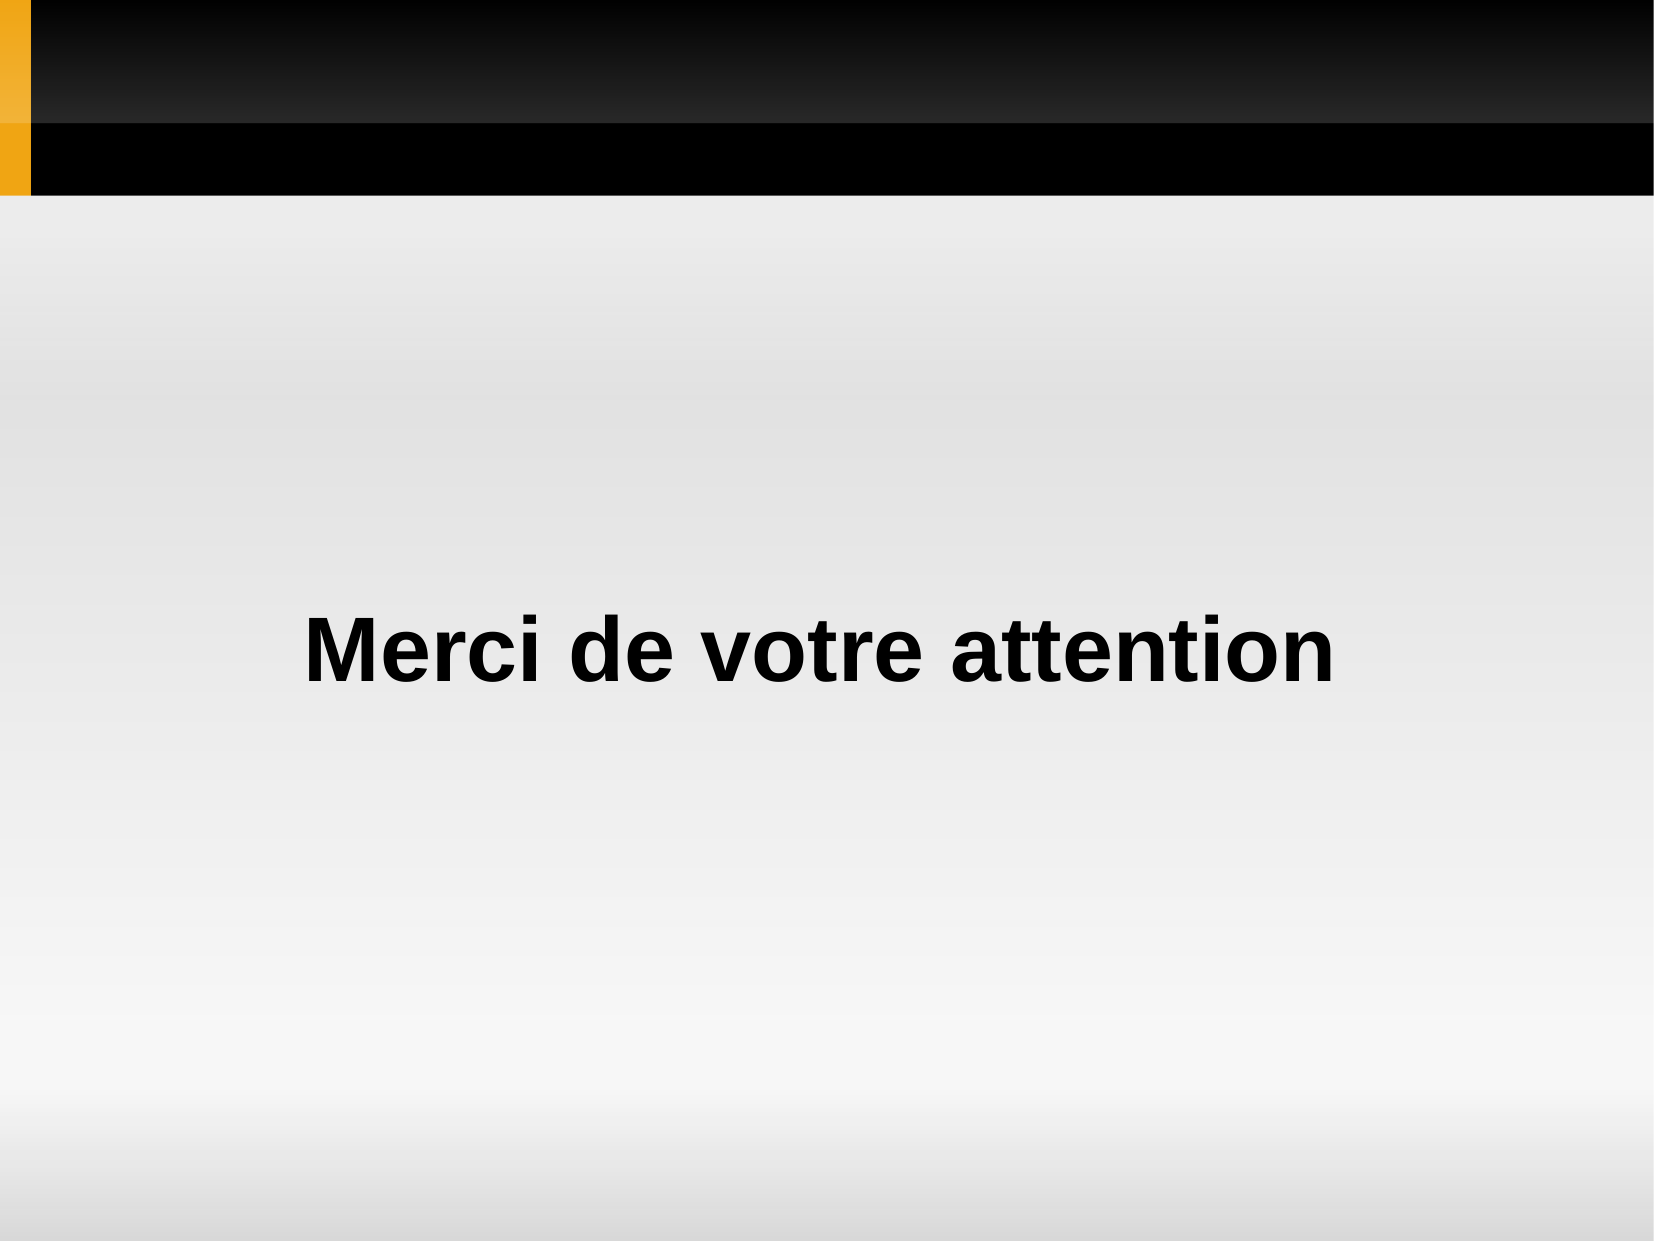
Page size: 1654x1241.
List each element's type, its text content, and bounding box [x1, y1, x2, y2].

title Merci de votre attention [76, 545, 1565, 754]
picture [0, 0, 1654, 1241]
